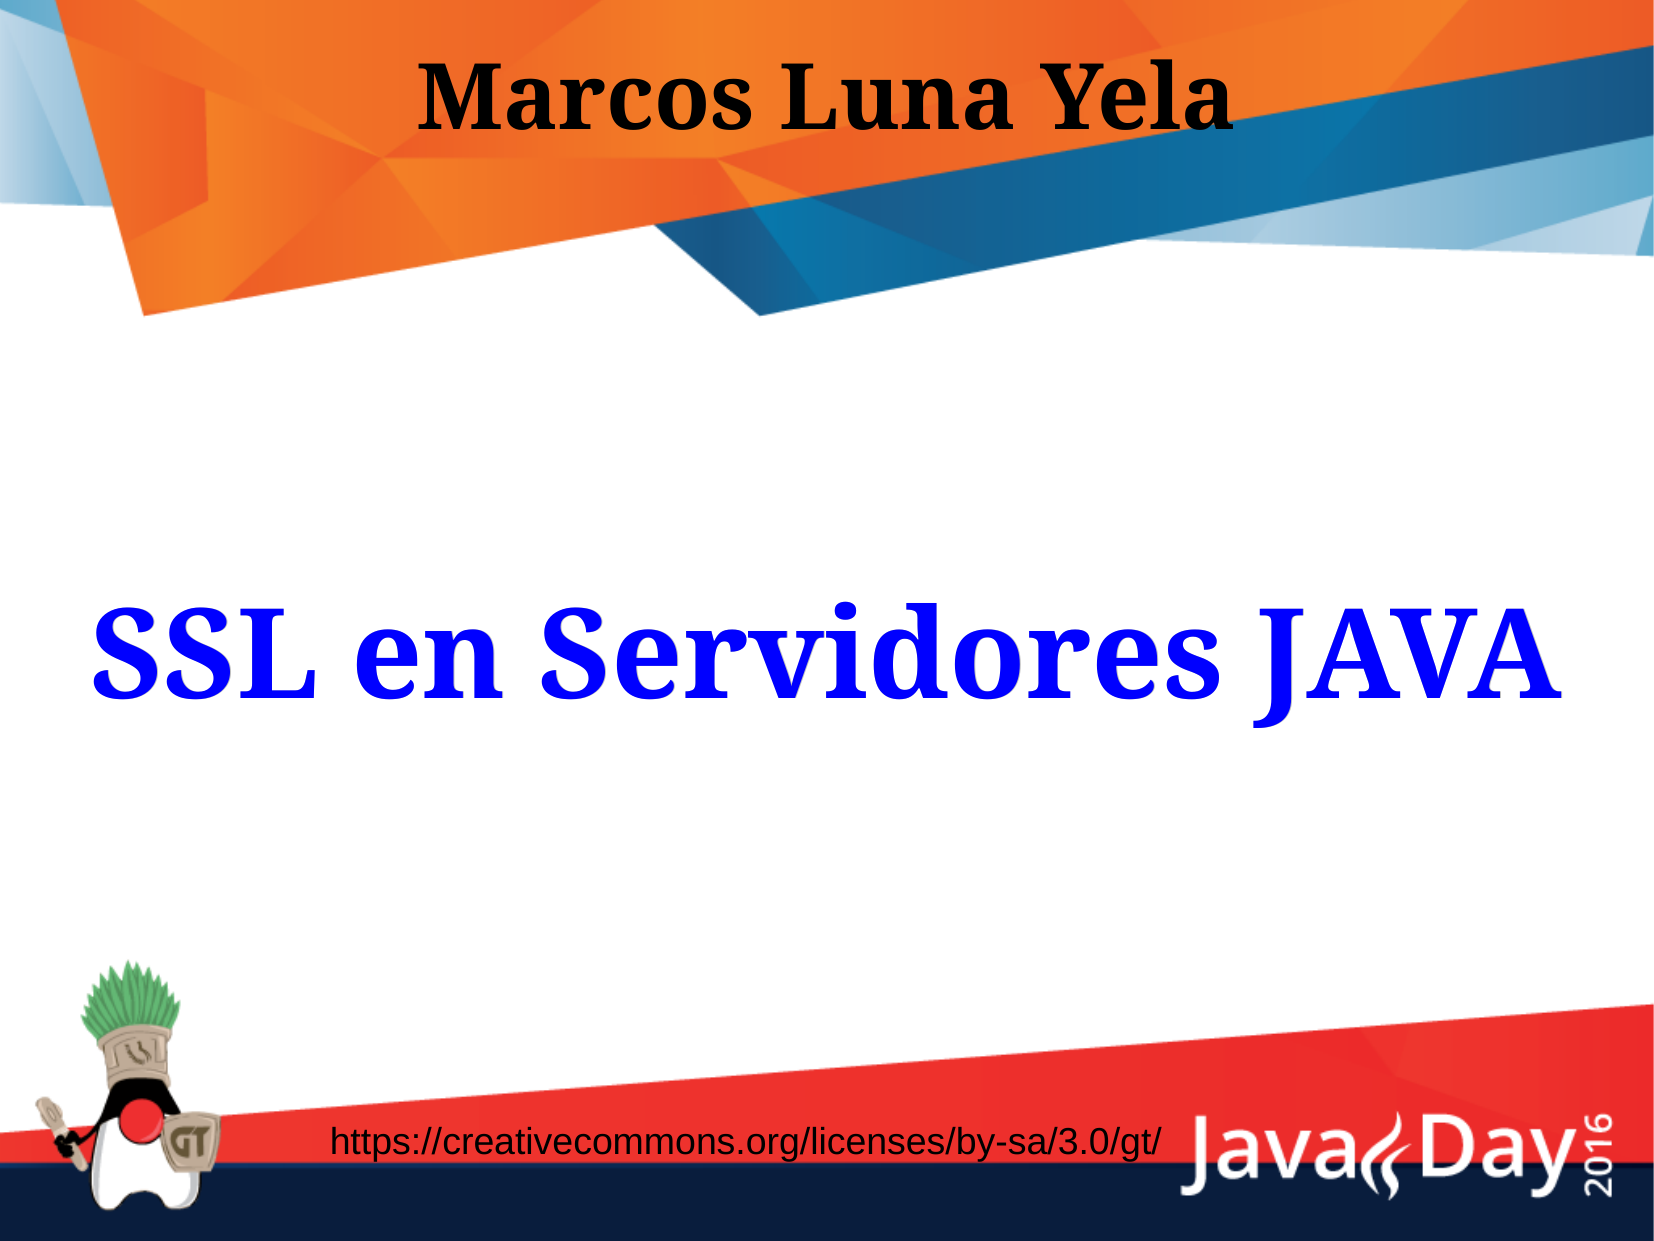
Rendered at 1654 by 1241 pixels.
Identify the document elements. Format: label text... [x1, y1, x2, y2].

subtitle SSL en Servidores JAVA [82, 290, 1571, 1010]
text_box https://creativecommons.org/licenses/by-sa/3.0/gt/ [315, 1113, 1186, 1212]
picture [0, 0, 1654, 1241]
title Marcos Luna Yela [82, 0, 1571, 198]
